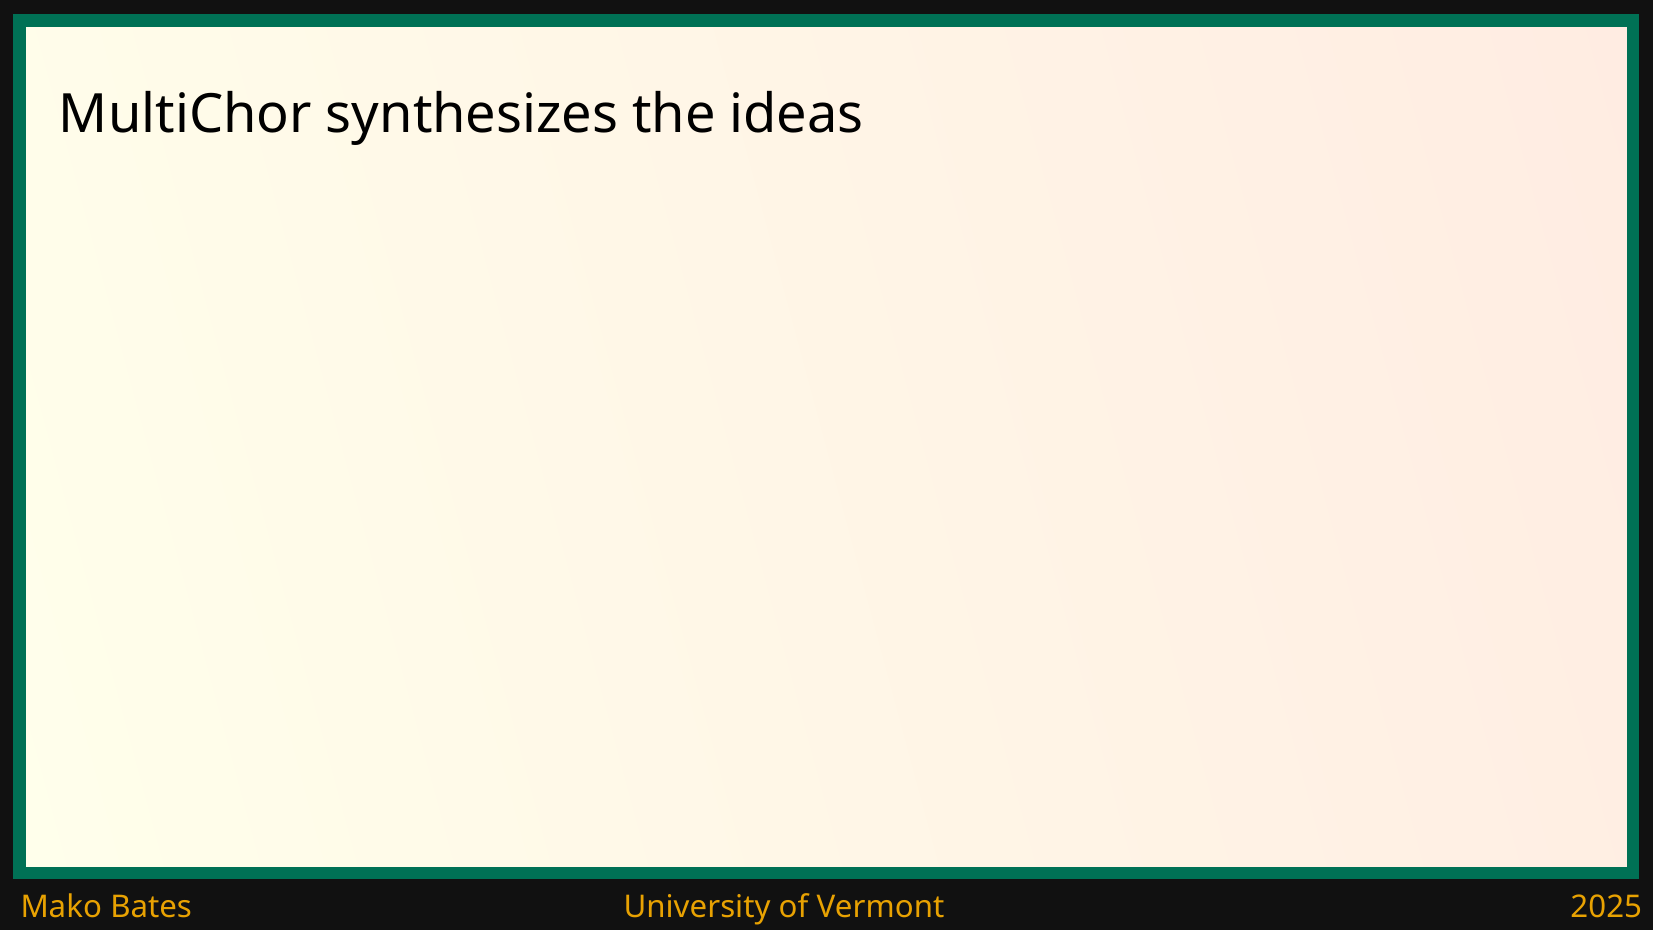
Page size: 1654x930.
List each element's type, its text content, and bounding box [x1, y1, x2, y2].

title MultiChor synthesizes the ideas [58, 60, 1593, 163]
